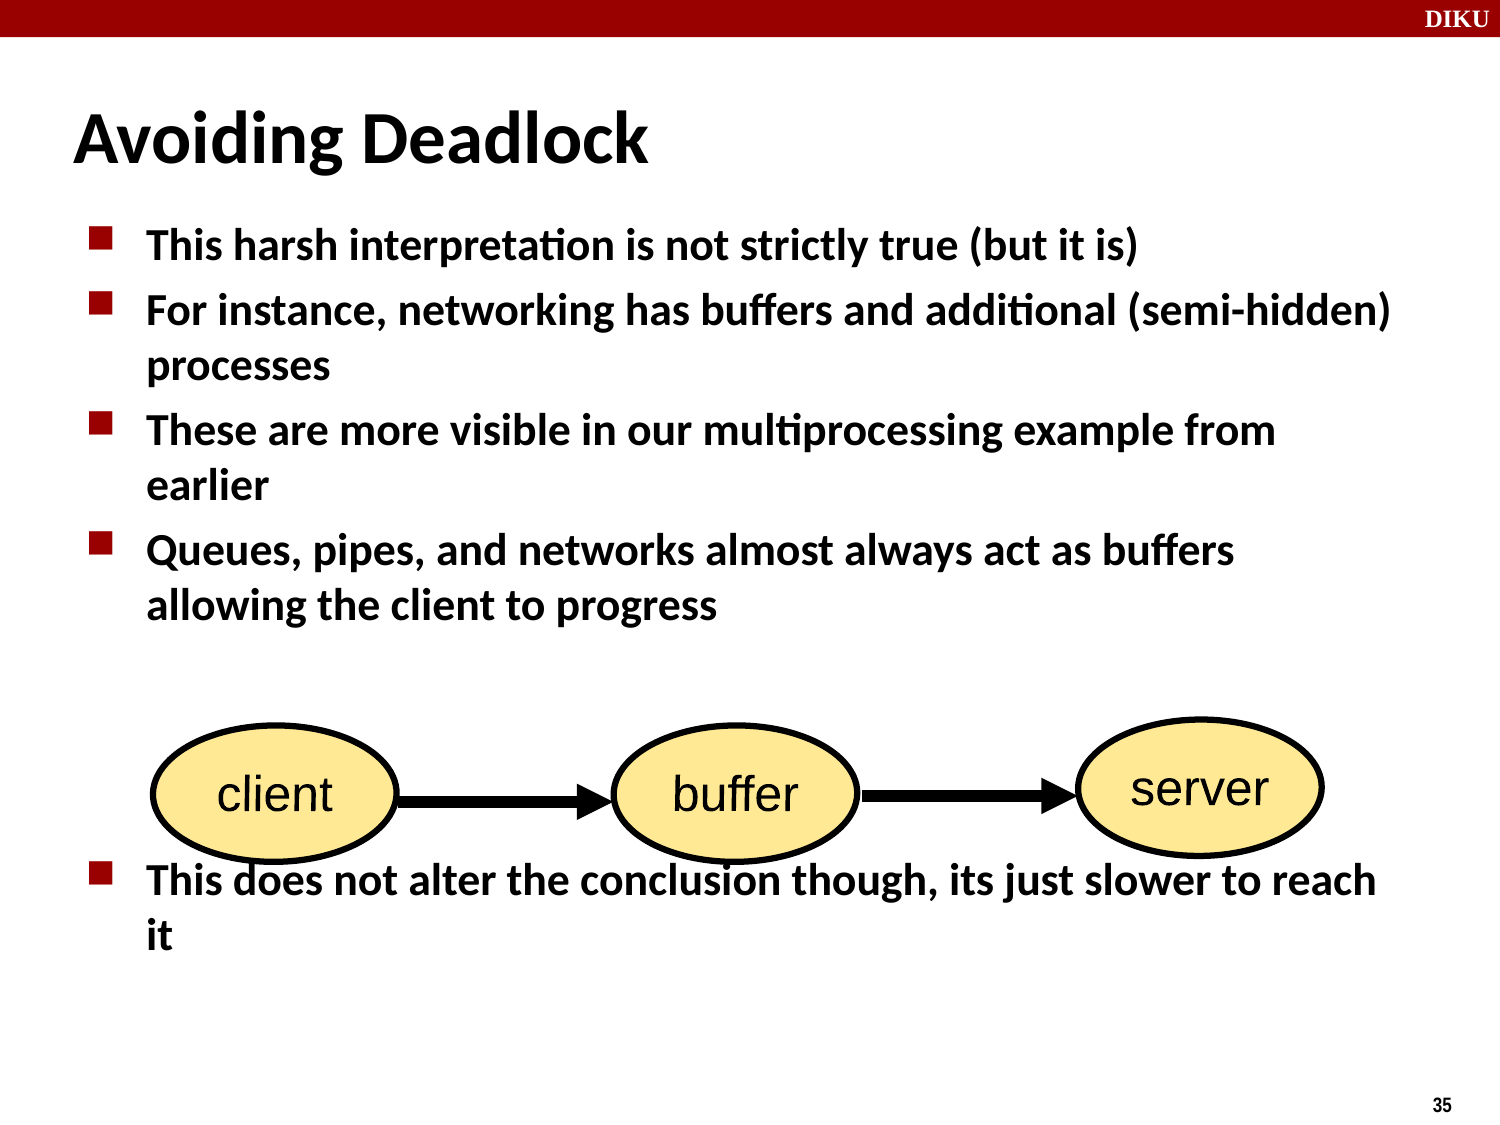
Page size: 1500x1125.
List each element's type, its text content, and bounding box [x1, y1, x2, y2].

text_box Avoiding Deadlock [58, 71, 1304, 197]
text_box client [152, 725, 397, 862]
text_box buffer [613, 725, 858, 862]
text_box server [1078, 719, 1322, 856]
text_box This harsh interpretation is not strictly true (but it is) For instance, networking has buffers and additional (semi-hidden) processes These are more visible in our multiprocessing example from earlier Queues, pipes, and networks almost always act as buffers allowing the client to progress This does not alter the conclusion though, its just slower to reach it [74, 207, 1421, 631]
